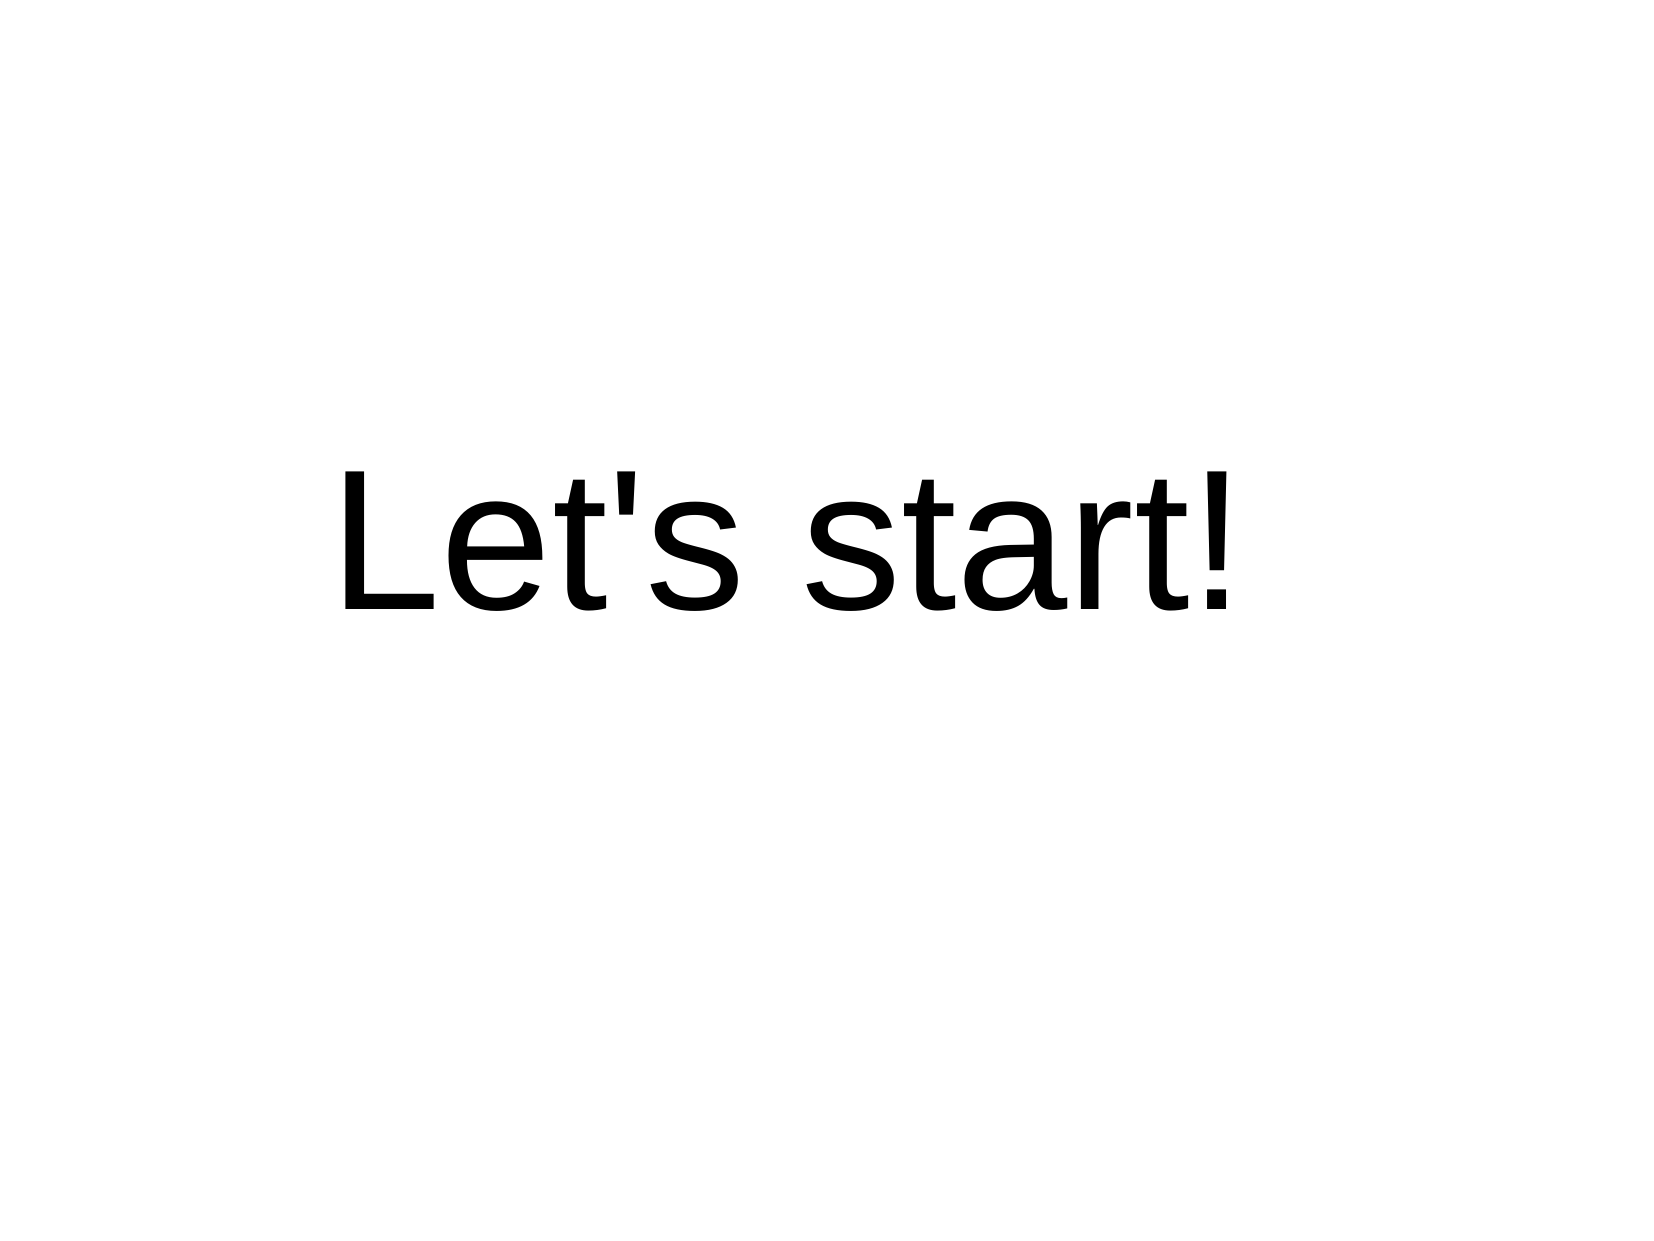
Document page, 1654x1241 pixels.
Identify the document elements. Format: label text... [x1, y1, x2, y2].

text_box Let's start! [315, 421, 1261, 751]
